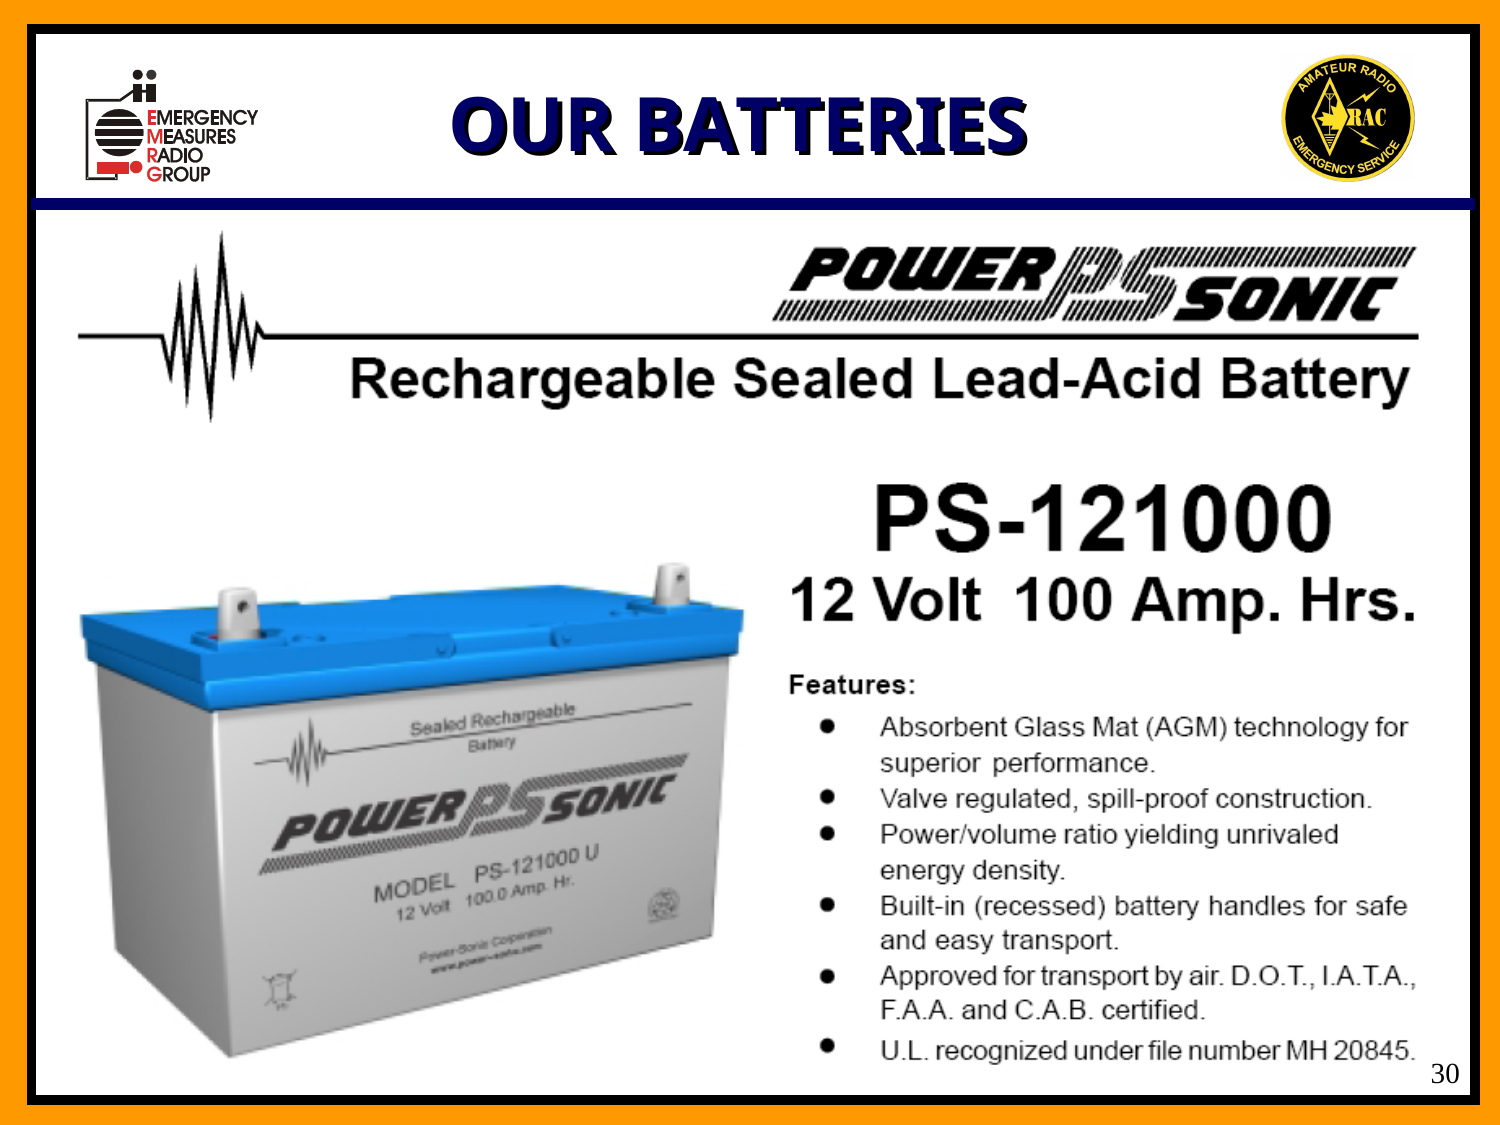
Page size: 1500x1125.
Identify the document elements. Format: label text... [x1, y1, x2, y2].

picture [54, 218, 1427, 1078]
picture [1281, 54, 1415, 182]
text_box OUR BATTERIES [251, 68, 1225, 174]
